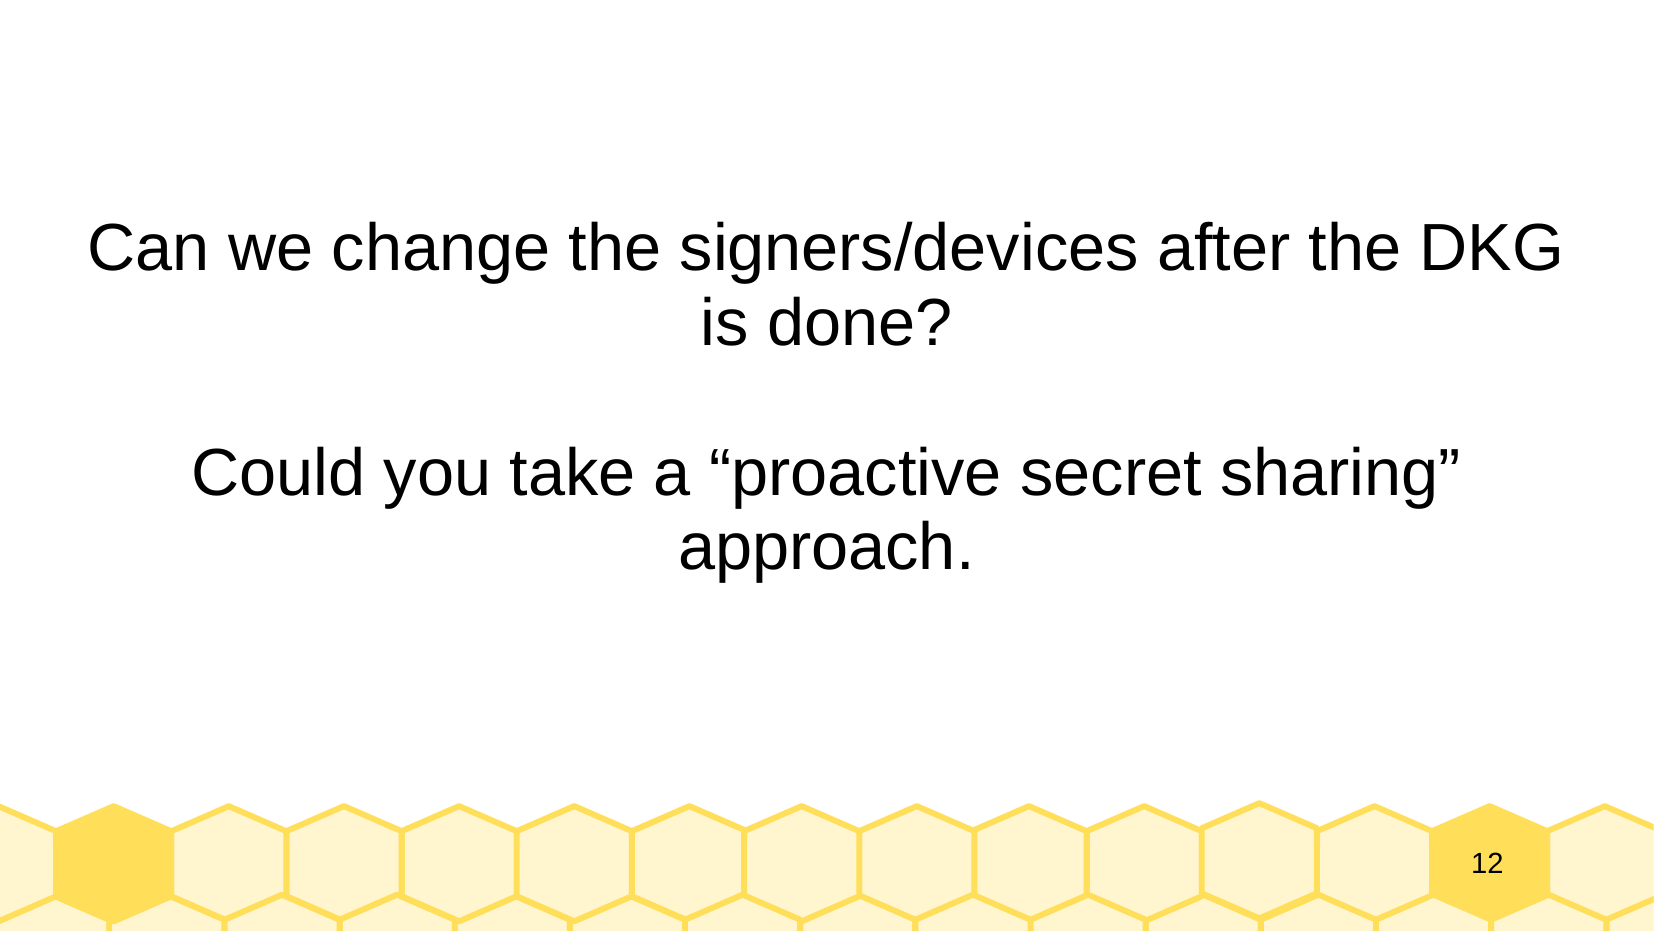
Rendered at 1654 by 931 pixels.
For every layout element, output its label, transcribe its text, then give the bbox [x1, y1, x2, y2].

subtitle Can we change the signers/devices after the DKG is done? Could you take a “proactive secret sharing” approach. [82, 37, 1571, 758]
